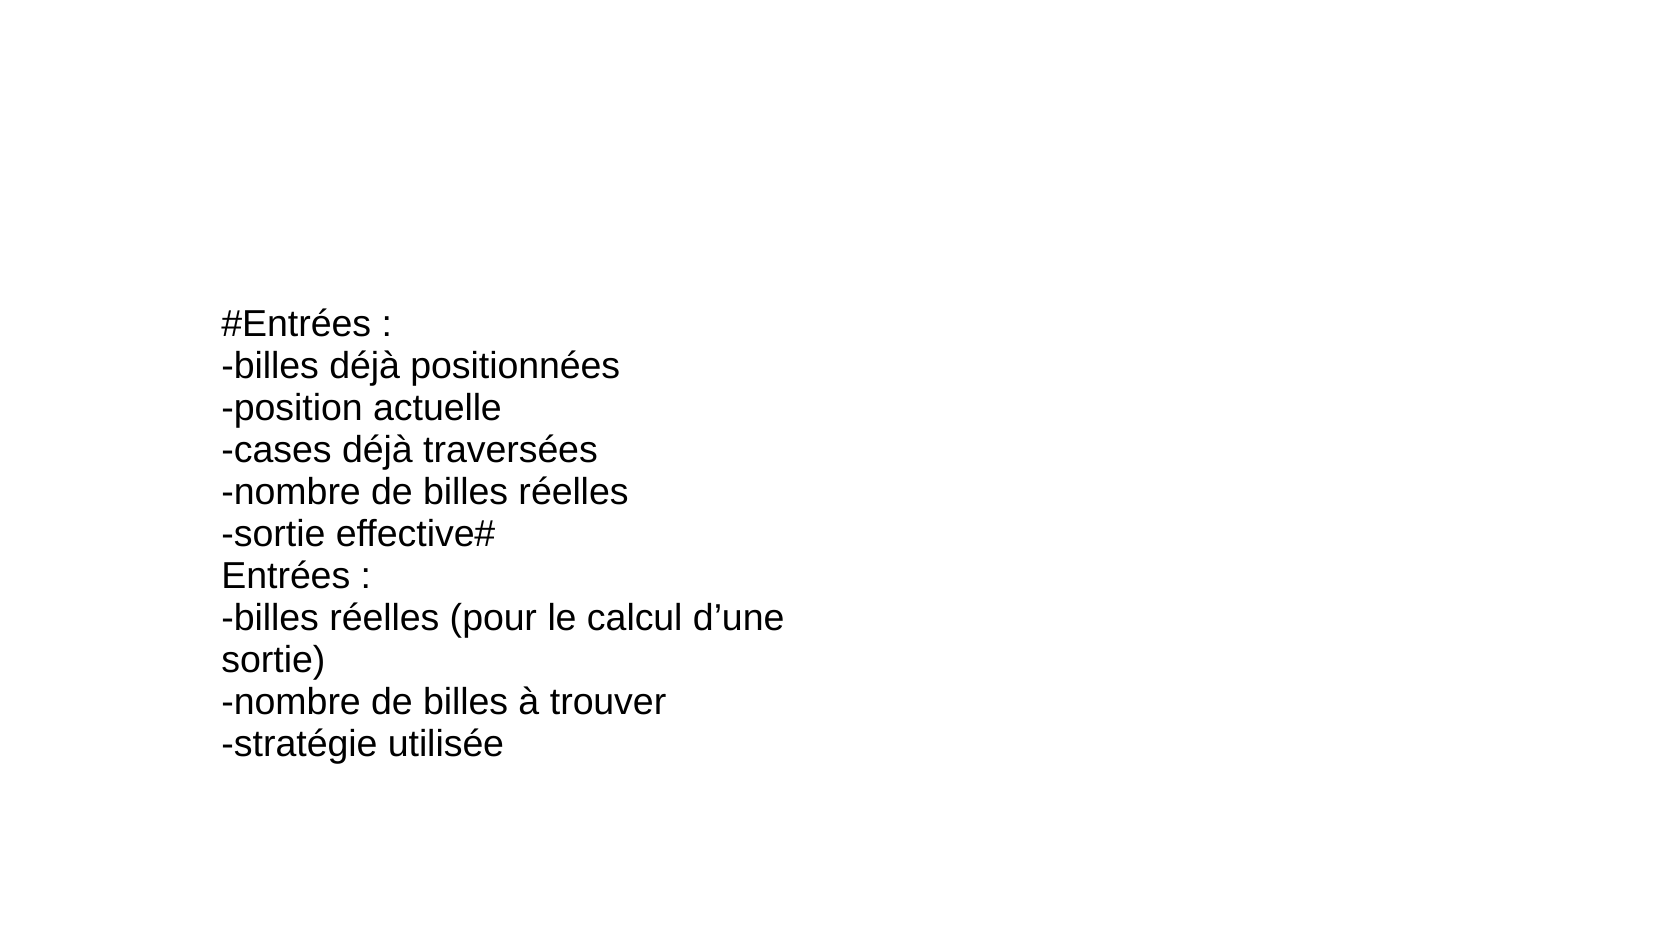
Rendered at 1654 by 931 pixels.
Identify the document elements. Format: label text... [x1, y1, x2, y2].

text_box #Entrées : -billes déjà positionnées -position actuelle -cases déjà traversées -nombre de billes réelles -sortie effective# Entrées : -billes réelles (pour le calcul d’une sortie) -nombre de billes à trouver -stratégie utilisée [206, 295, 827, 772]
